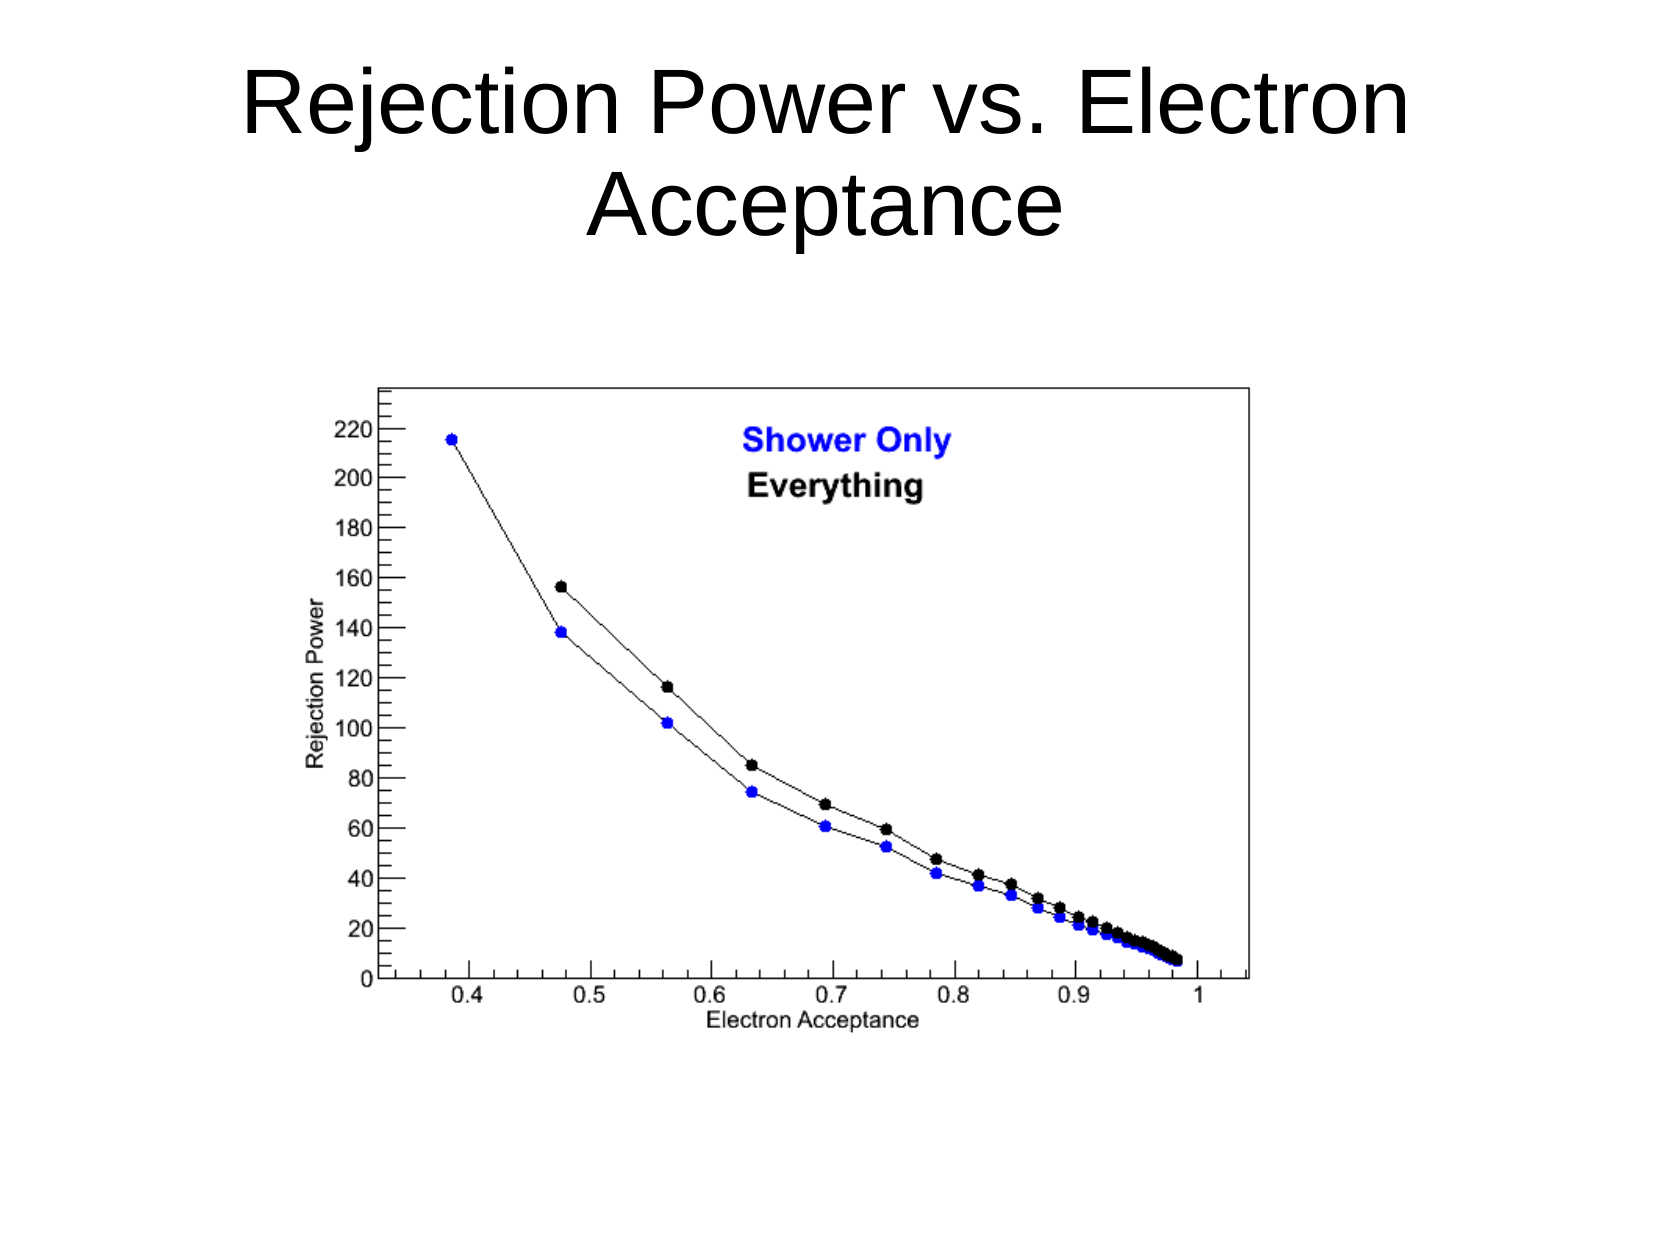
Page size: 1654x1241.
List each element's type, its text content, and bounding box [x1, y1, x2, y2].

title Rejection Power vs. Electron Acceptance [82, 49, 1571, 257]
picture [270, 314, 1358, 1053]
